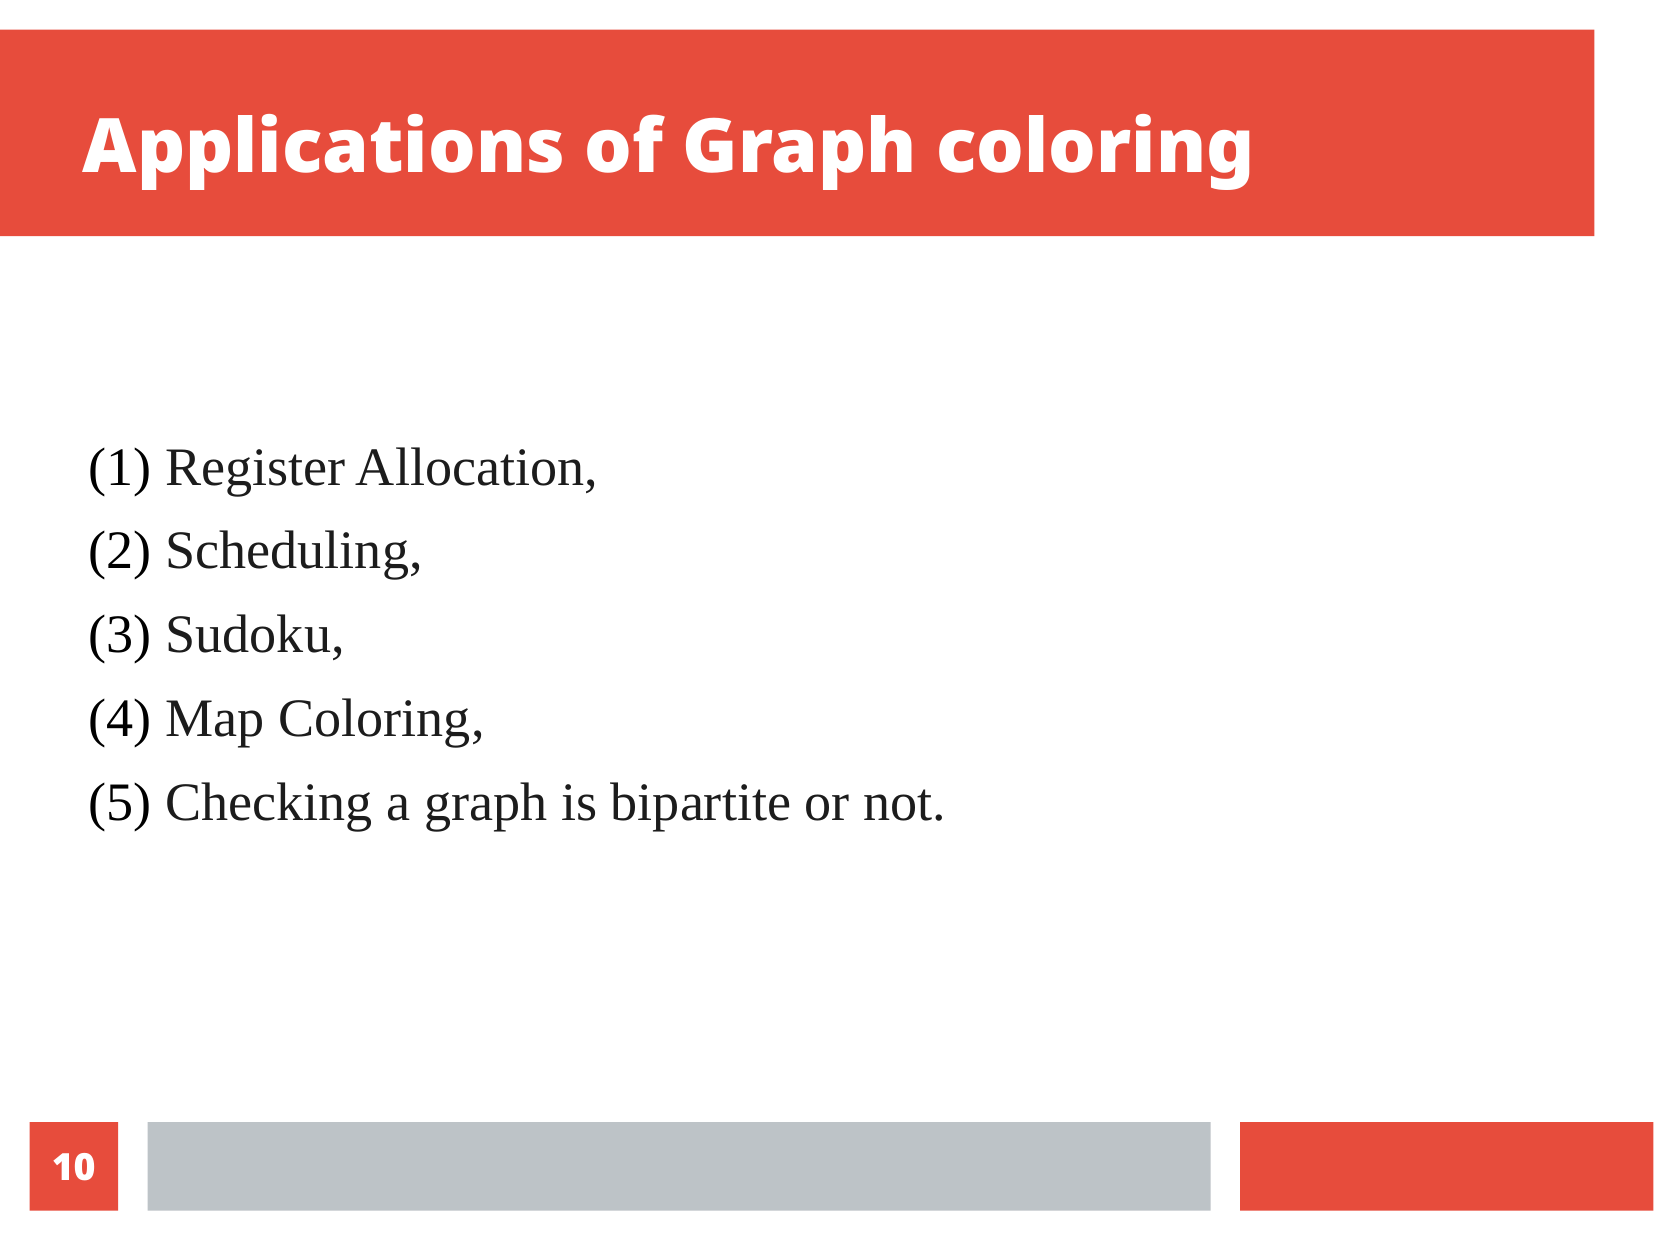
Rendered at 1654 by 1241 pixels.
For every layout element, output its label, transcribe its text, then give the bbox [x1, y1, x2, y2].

title Applications of Graph coloring [82, 47, 1619, 195]
list Register Allocation, Scheduling, Sudoku, Map Coloring, Checking a graph is bipartite or not. [88, 437, 1595, 1205]
